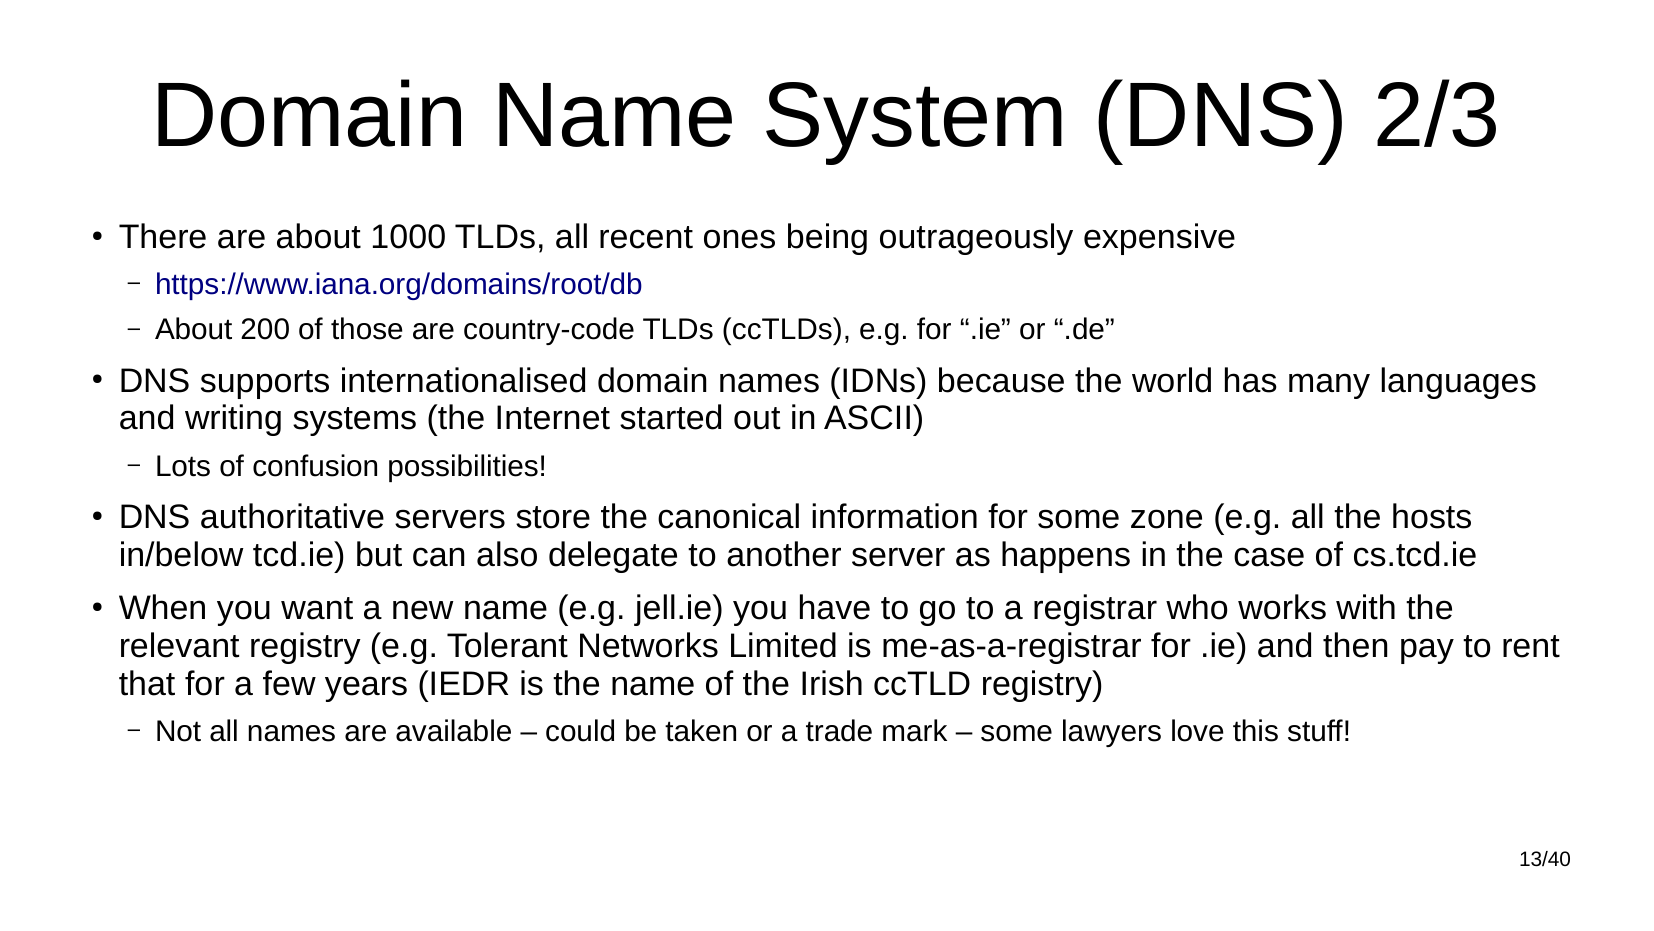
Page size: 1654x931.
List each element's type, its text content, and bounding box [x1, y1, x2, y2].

title Domain Name System (DNS) 2/3 [82, 37, 1571, 193]
list There are about 1000 TLDs, all recent ones being outrageously expensive https://www.iana.org/domains/root/db About 200 of those are country-code TLDs (ccTLDs), e.g. for “.ie” or “.de” DNS supports internationalised domain names (IDNs) because the world has many languages and writing systems (the Internet started out in ASCII) Lots of confusion possibilities! DNS authoritative servers store the canonical information for some zone (e.g. all the hosts in/below tcd.ie) but can also delegate to another server as happens in the case of cs.tcd.ie When you want a new name (e.g. jell.ie) you have to go to a registrar who works with the relevant registry (e.g. Tolerant Networks Limited is me-as-a-registrar for .ie) and then pay to rent that for a few years (IEDR is the name of the Irish ccTLD registry) Not all names are available – could be taken or a trade mark – some lawyers love this stuff! [82, 217, 1576, 758]
